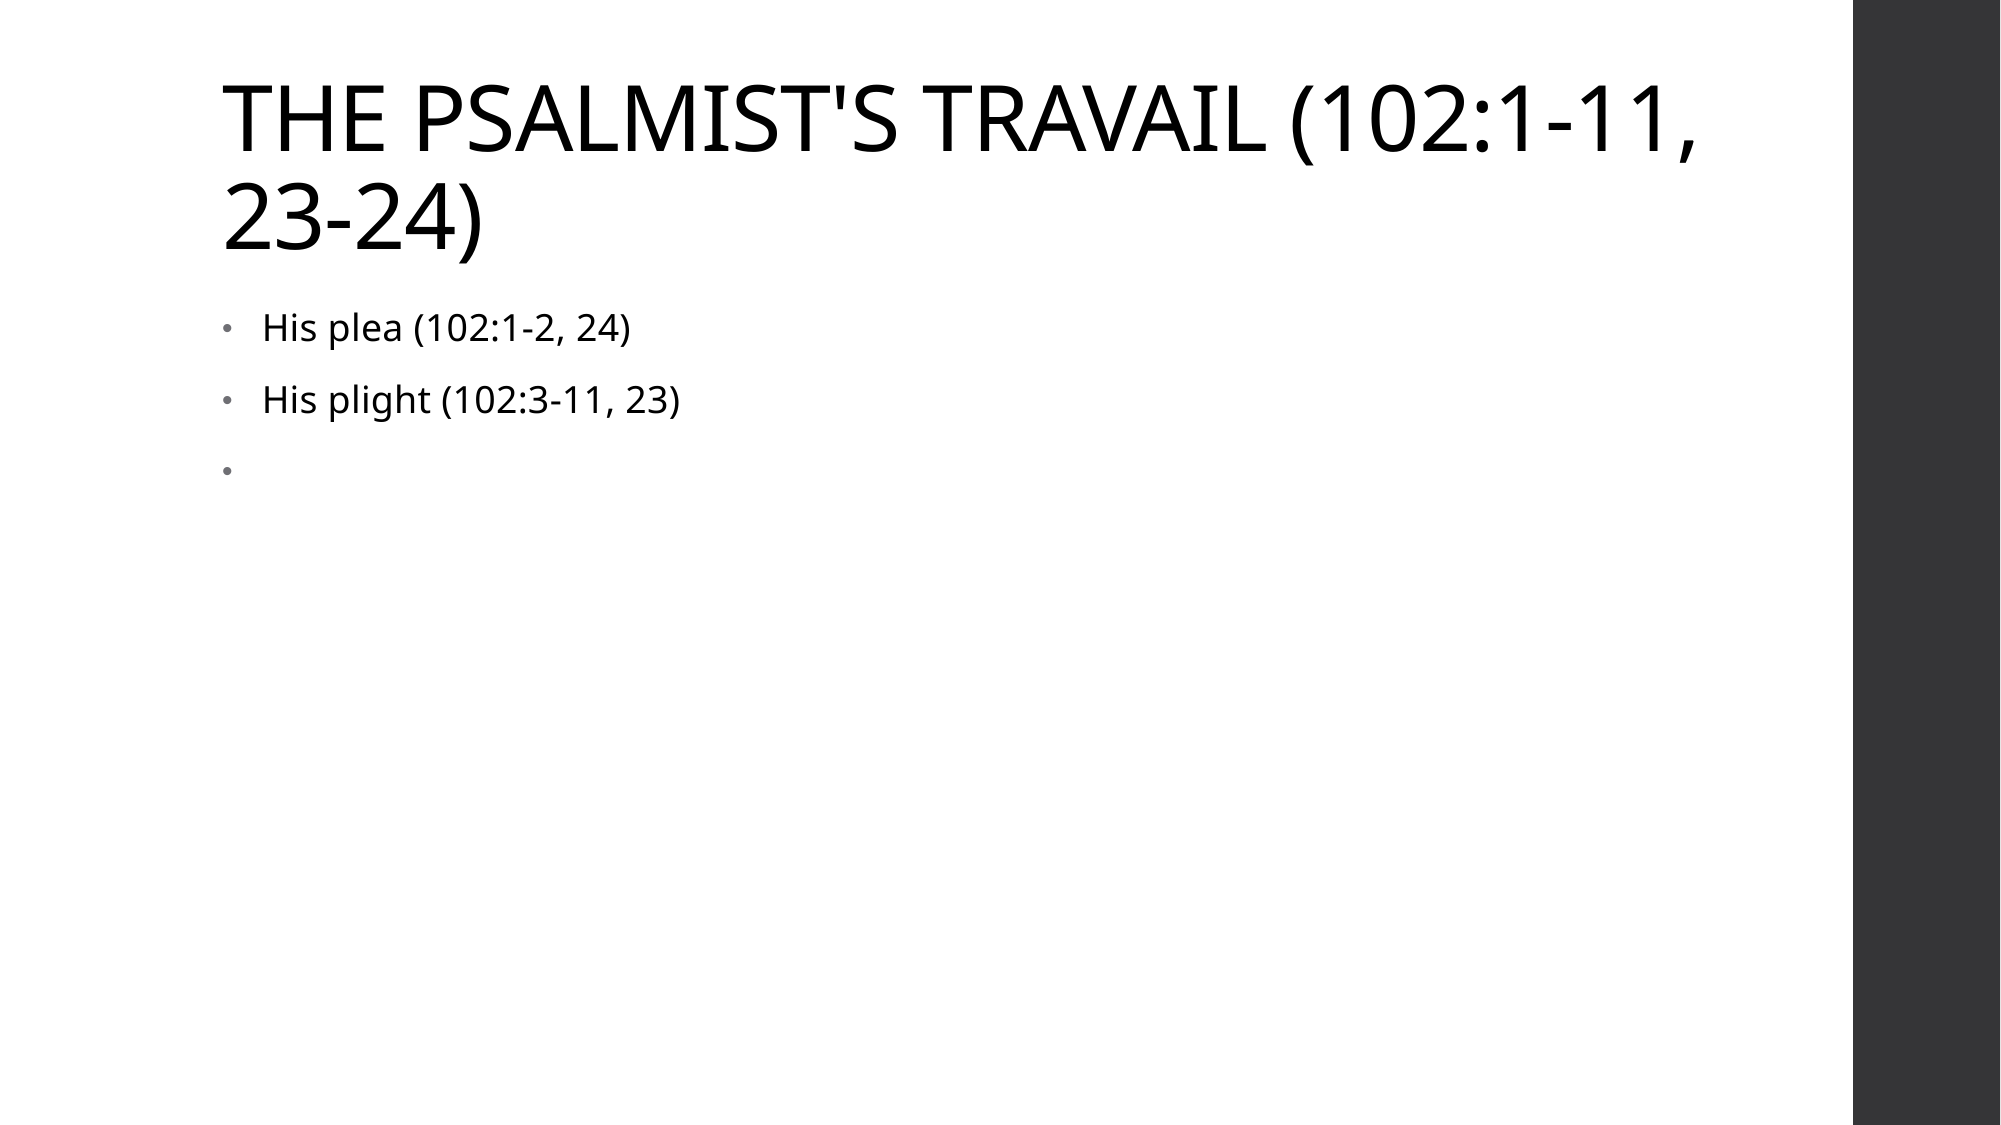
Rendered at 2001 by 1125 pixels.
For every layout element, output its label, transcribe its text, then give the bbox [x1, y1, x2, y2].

list His plea (102:1-2, 24) His plight (102:3-11, 23) [206, 299, 1617, 1014]
title THE PSALMIST'S TRAVAIL (102:1-11, 23-24) [206, 60, 1797, 278]
